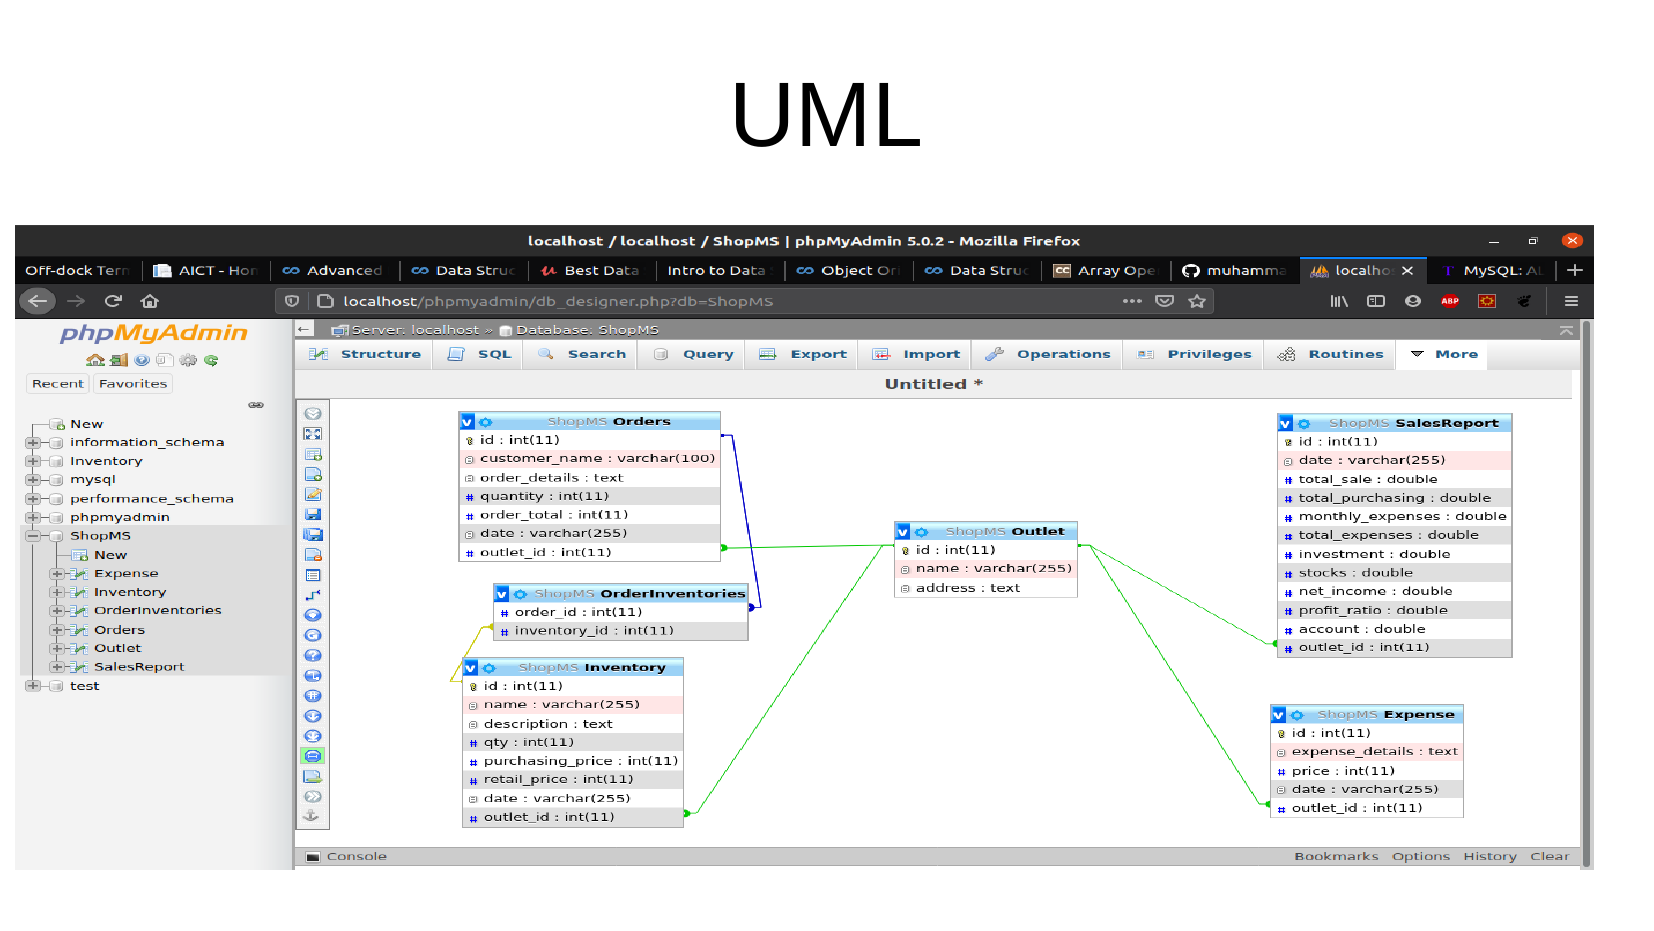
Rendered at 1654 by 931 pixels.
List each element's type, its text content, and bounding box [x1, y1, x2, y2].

title UML [82, 37, 1571, 193]
picture [15, 225, 1594, 871]
